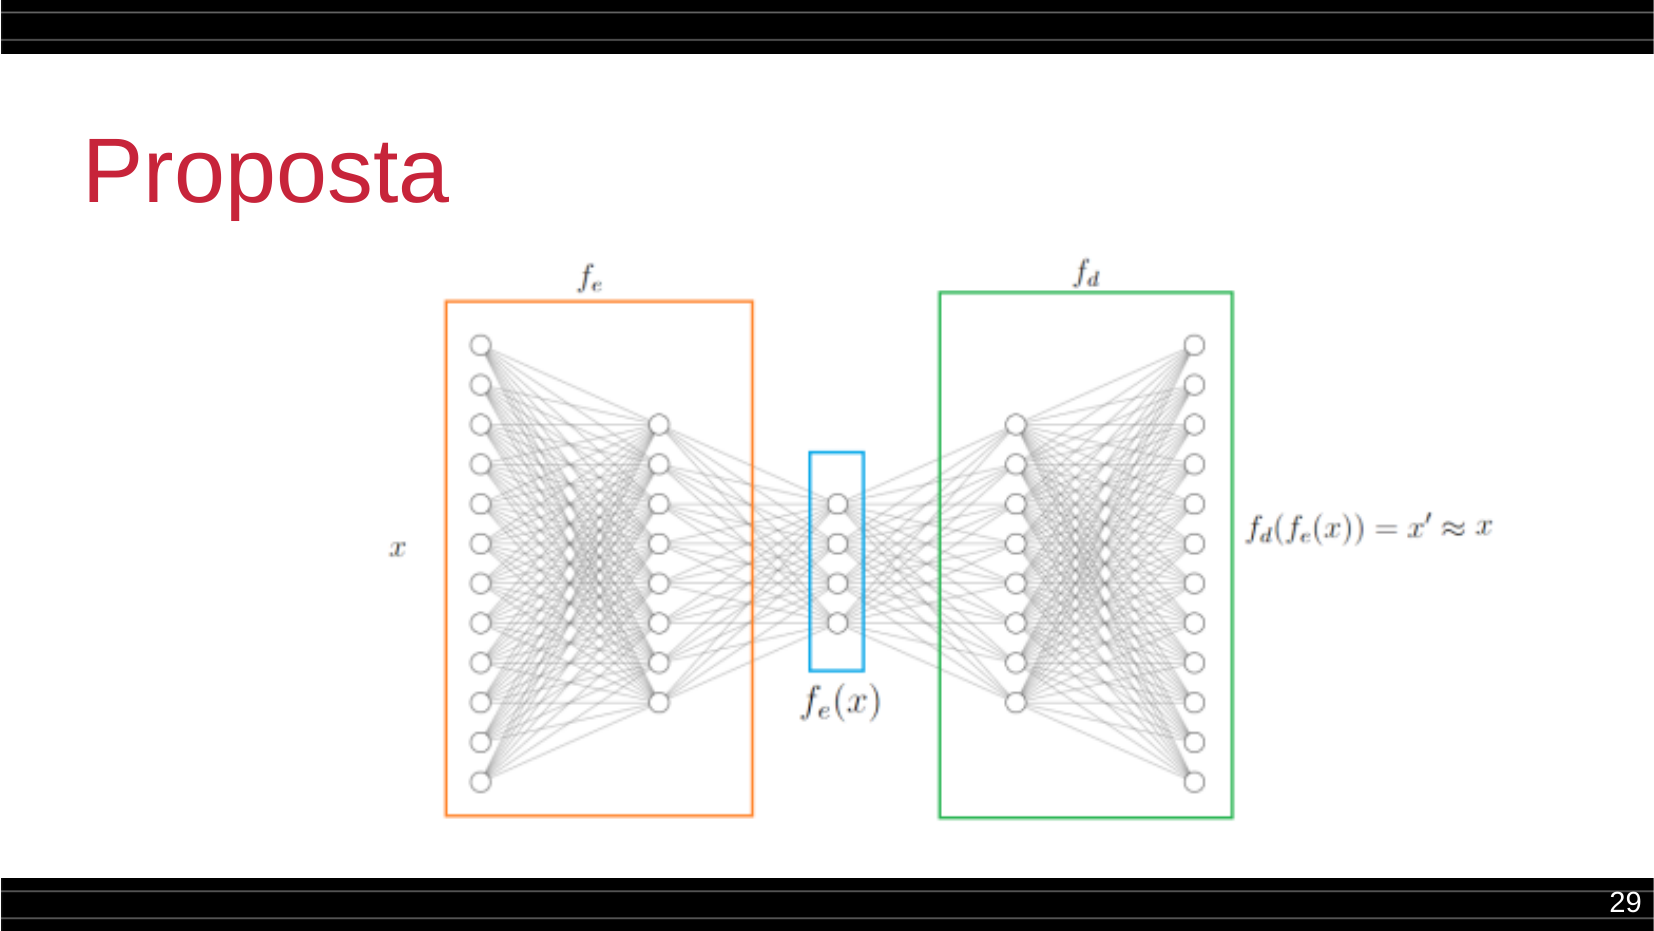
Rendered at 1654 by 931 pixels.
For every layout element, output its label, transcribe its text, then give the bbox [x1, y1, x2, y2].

picture [1, 878, 1654, 931]
title Proposta [82, 92, 1571, 249]
picture [1, 0, 1654, 54]
picture [292, 232, 1598, 857]
